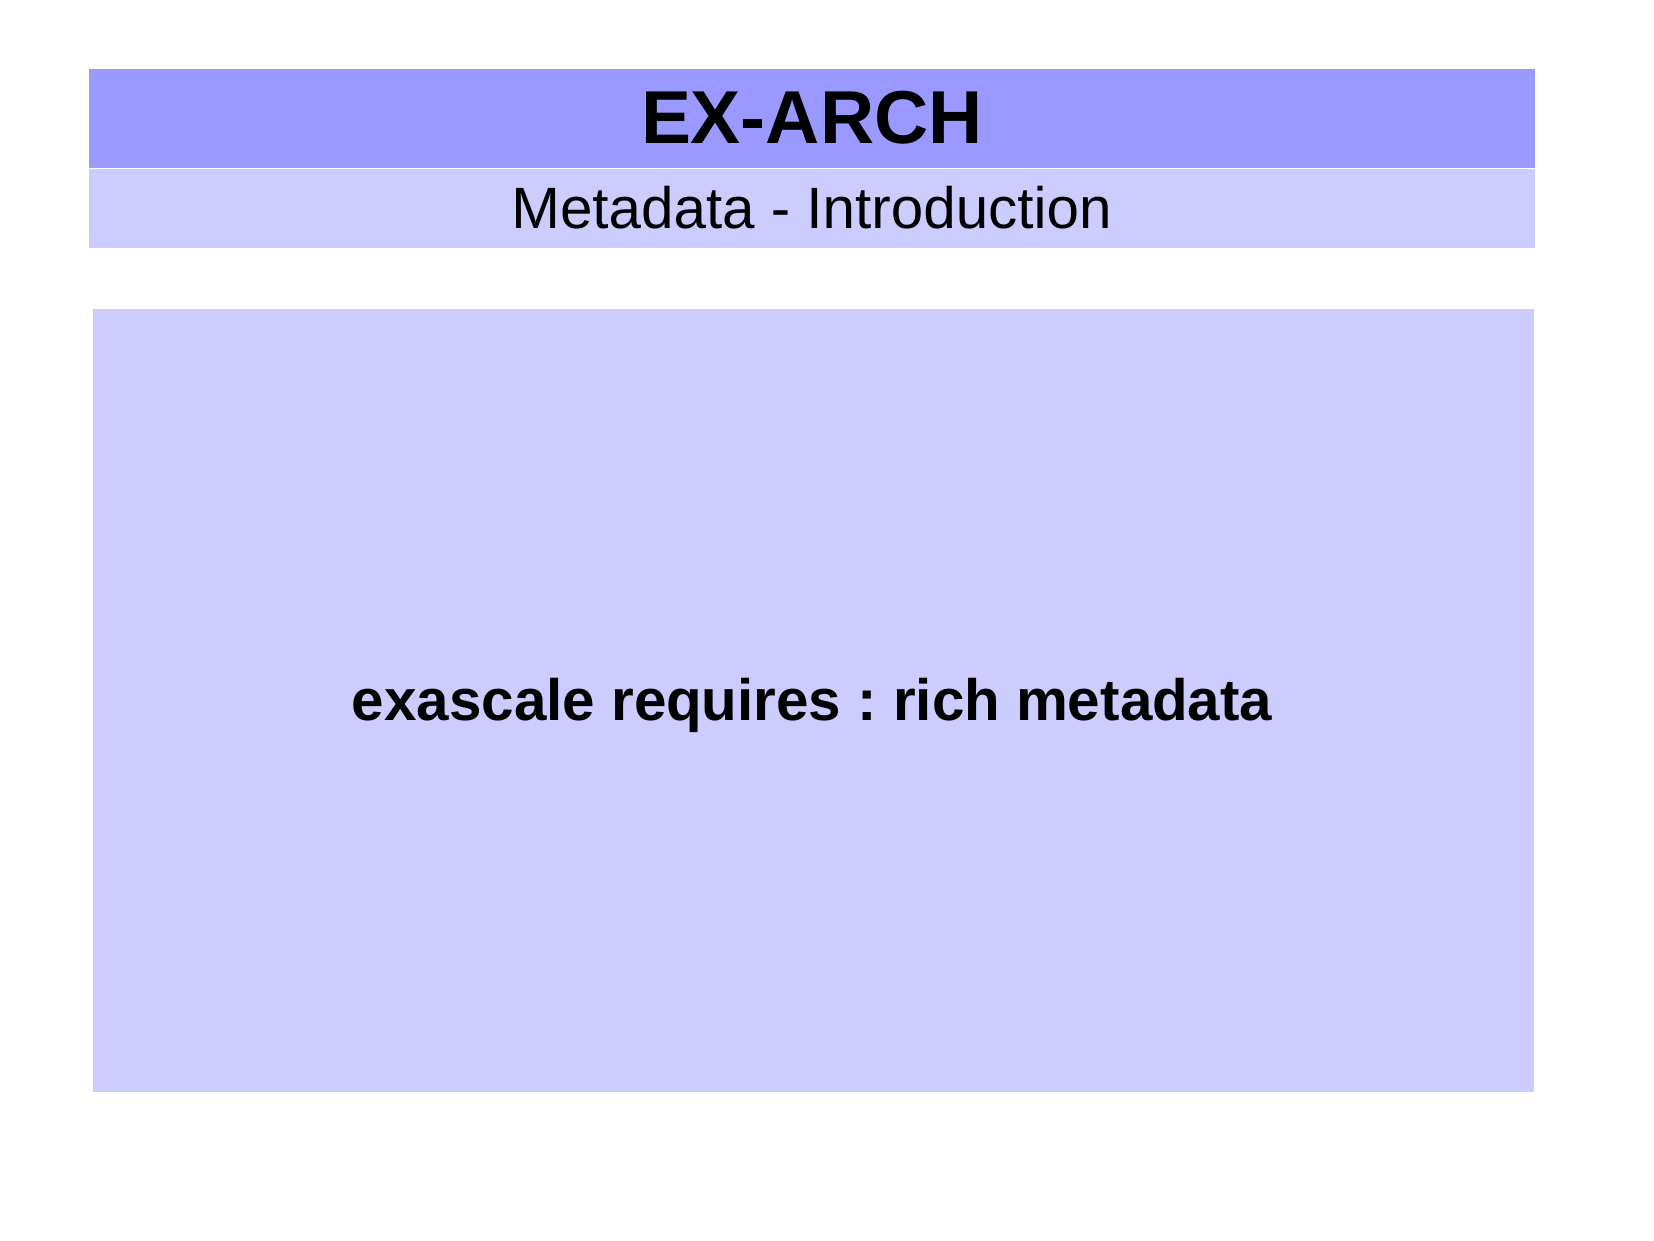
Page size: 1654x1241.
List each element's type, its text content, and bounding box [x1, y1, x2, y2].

table_header exascale requires : rich metadata [93, 309, 1534, 1092]
table_header EX-ARCH [89, 69, 1535, 168]
table_cell Metadata - Introduction [89, 169, 1535, 248]
